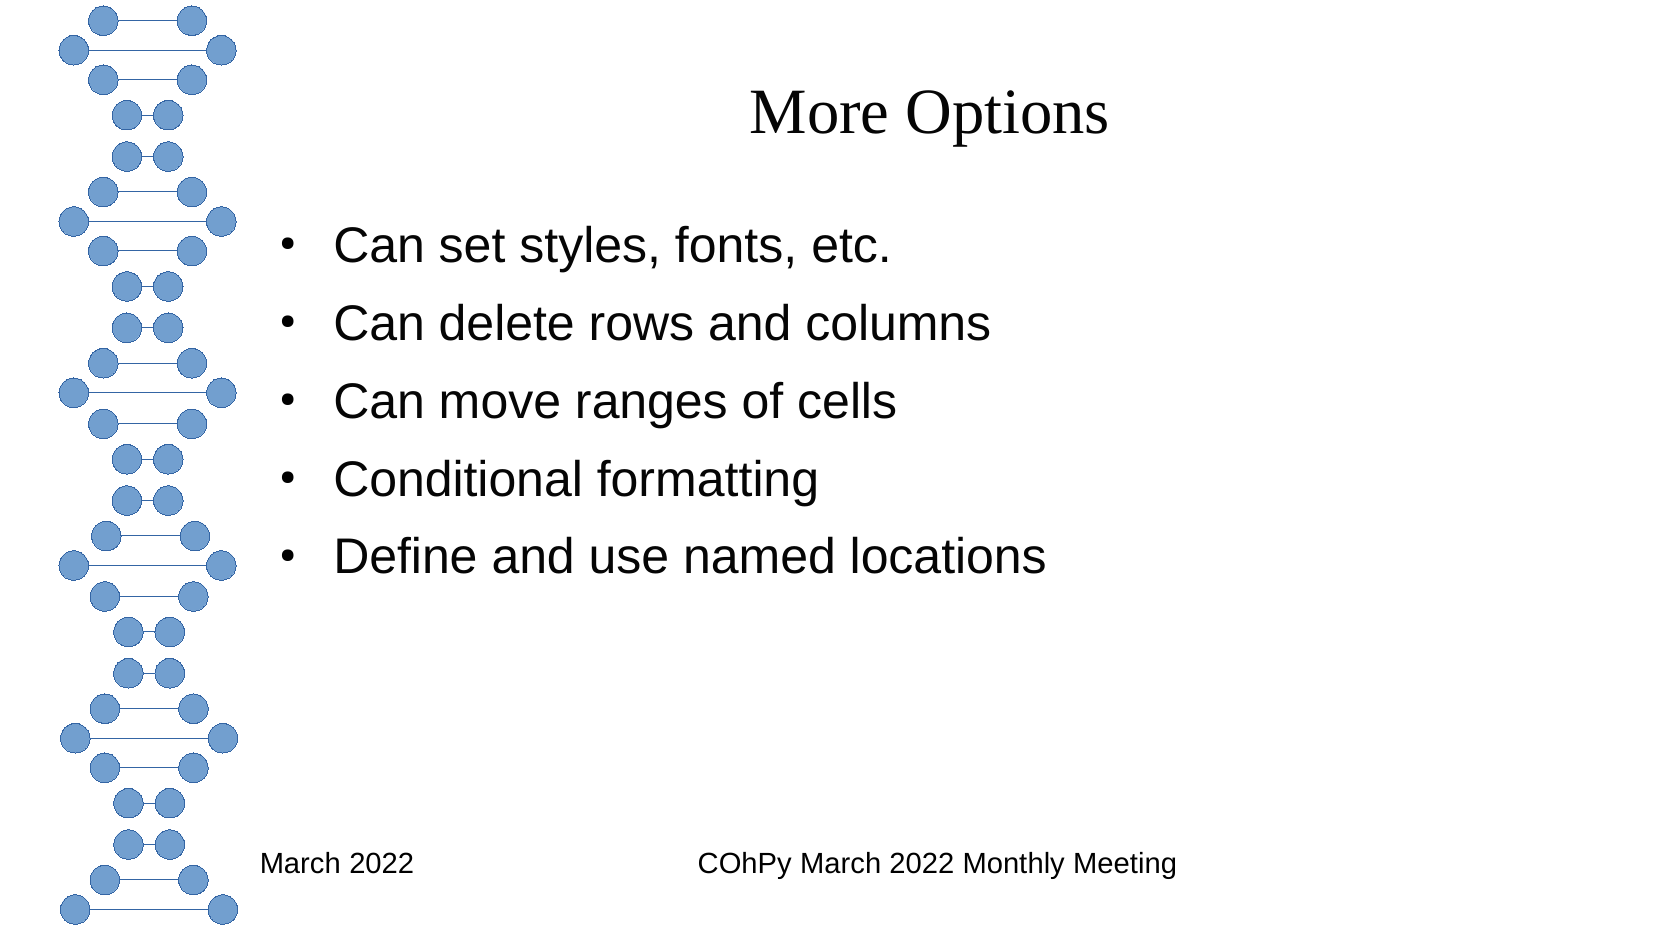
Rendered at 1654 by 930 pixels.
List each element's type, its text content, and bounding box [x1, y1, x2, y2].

title More Options [265, 35, 1594, 189]
list Can set styles, fonts, etc. Can delete rows and columns Can move ranges of cells Conditional formatting Define and use named locations [262, 217, 1571, 757]
